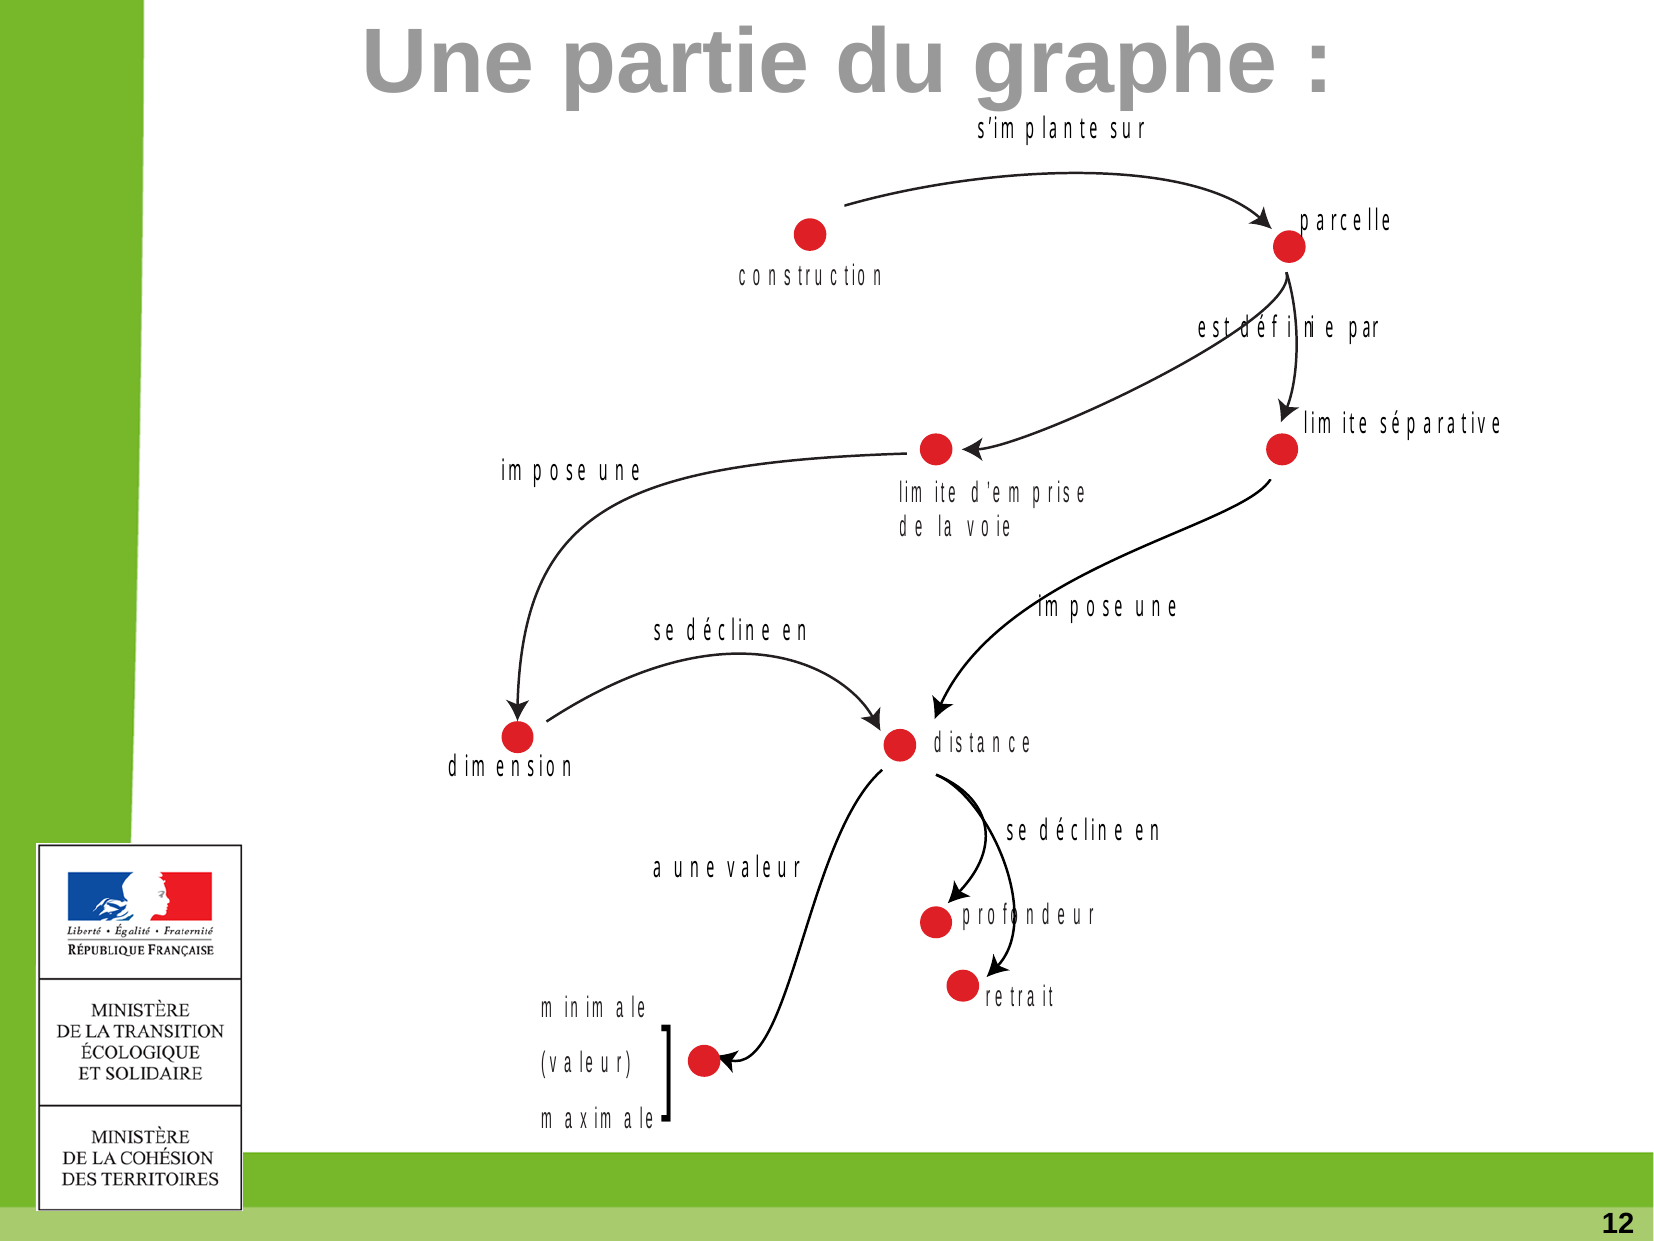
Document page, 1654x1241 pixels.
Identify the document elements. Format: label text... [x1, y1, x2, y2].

picture [0, 0, 1654, 1241]
title Une partie du graphe : [104, 0, 1593, 155]
